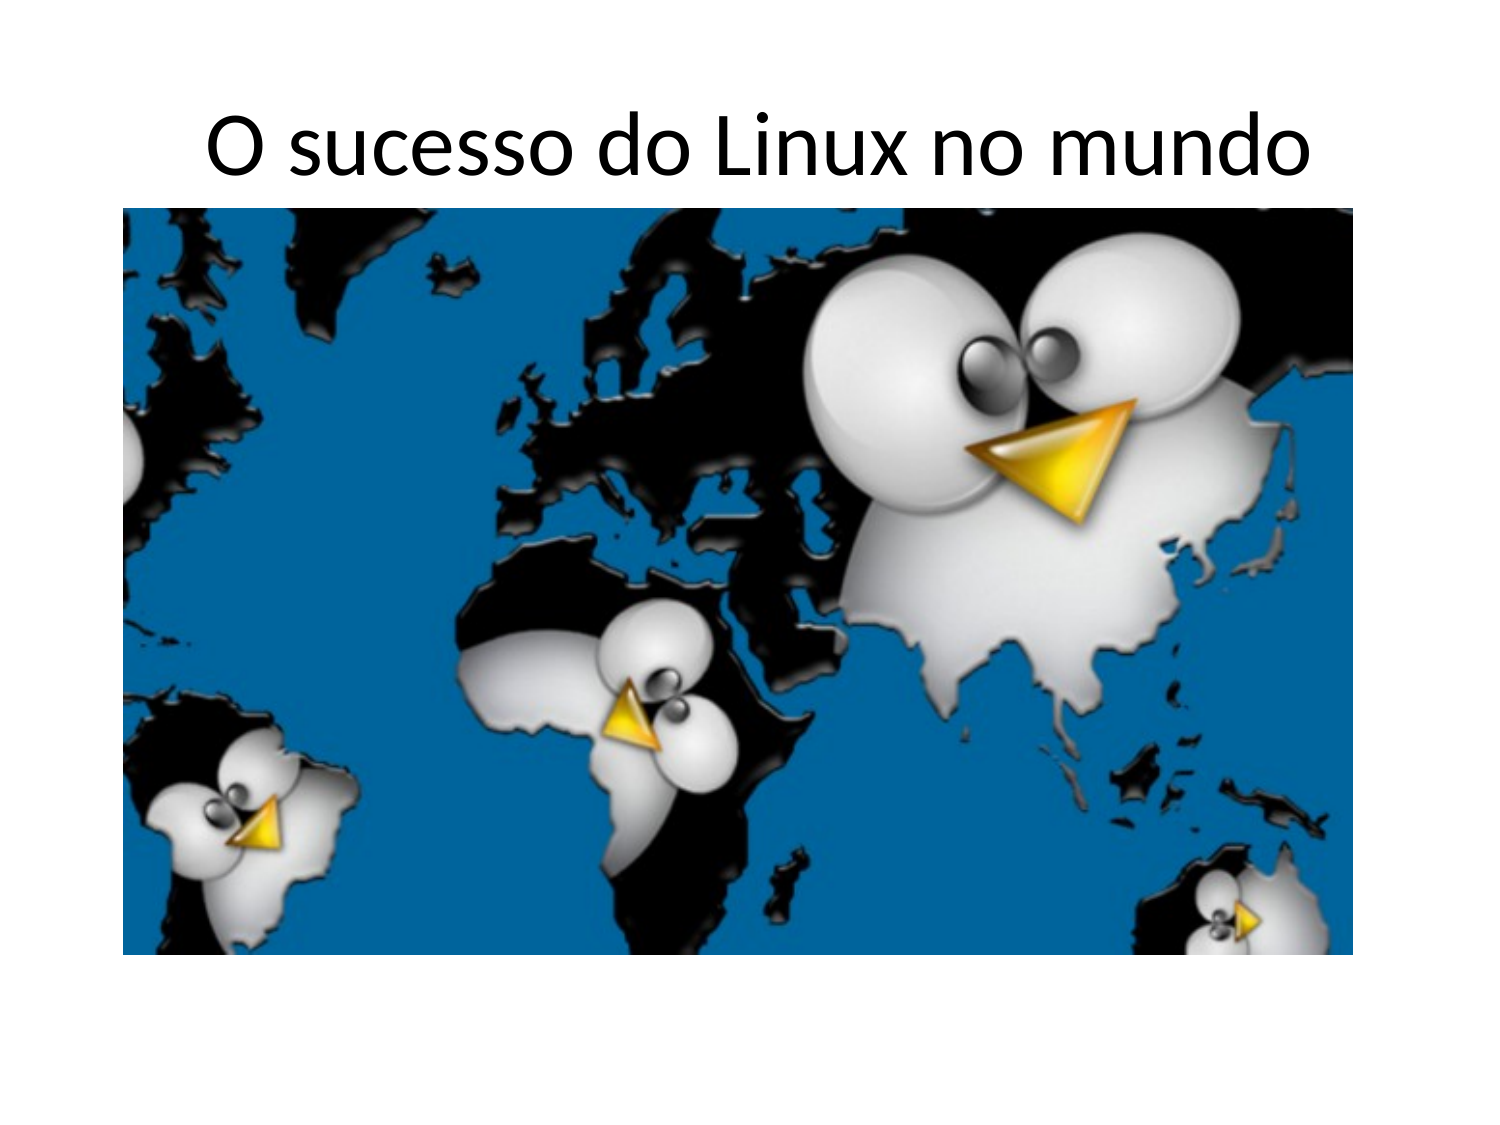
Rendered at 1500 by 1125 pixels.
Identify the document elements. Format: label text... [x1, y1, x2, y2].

picture [123, 208, 1353, 955]
picture [123, 781, 127, 794]
title O sucesso do Linux no mundo [75, 45, 1426, 233]
